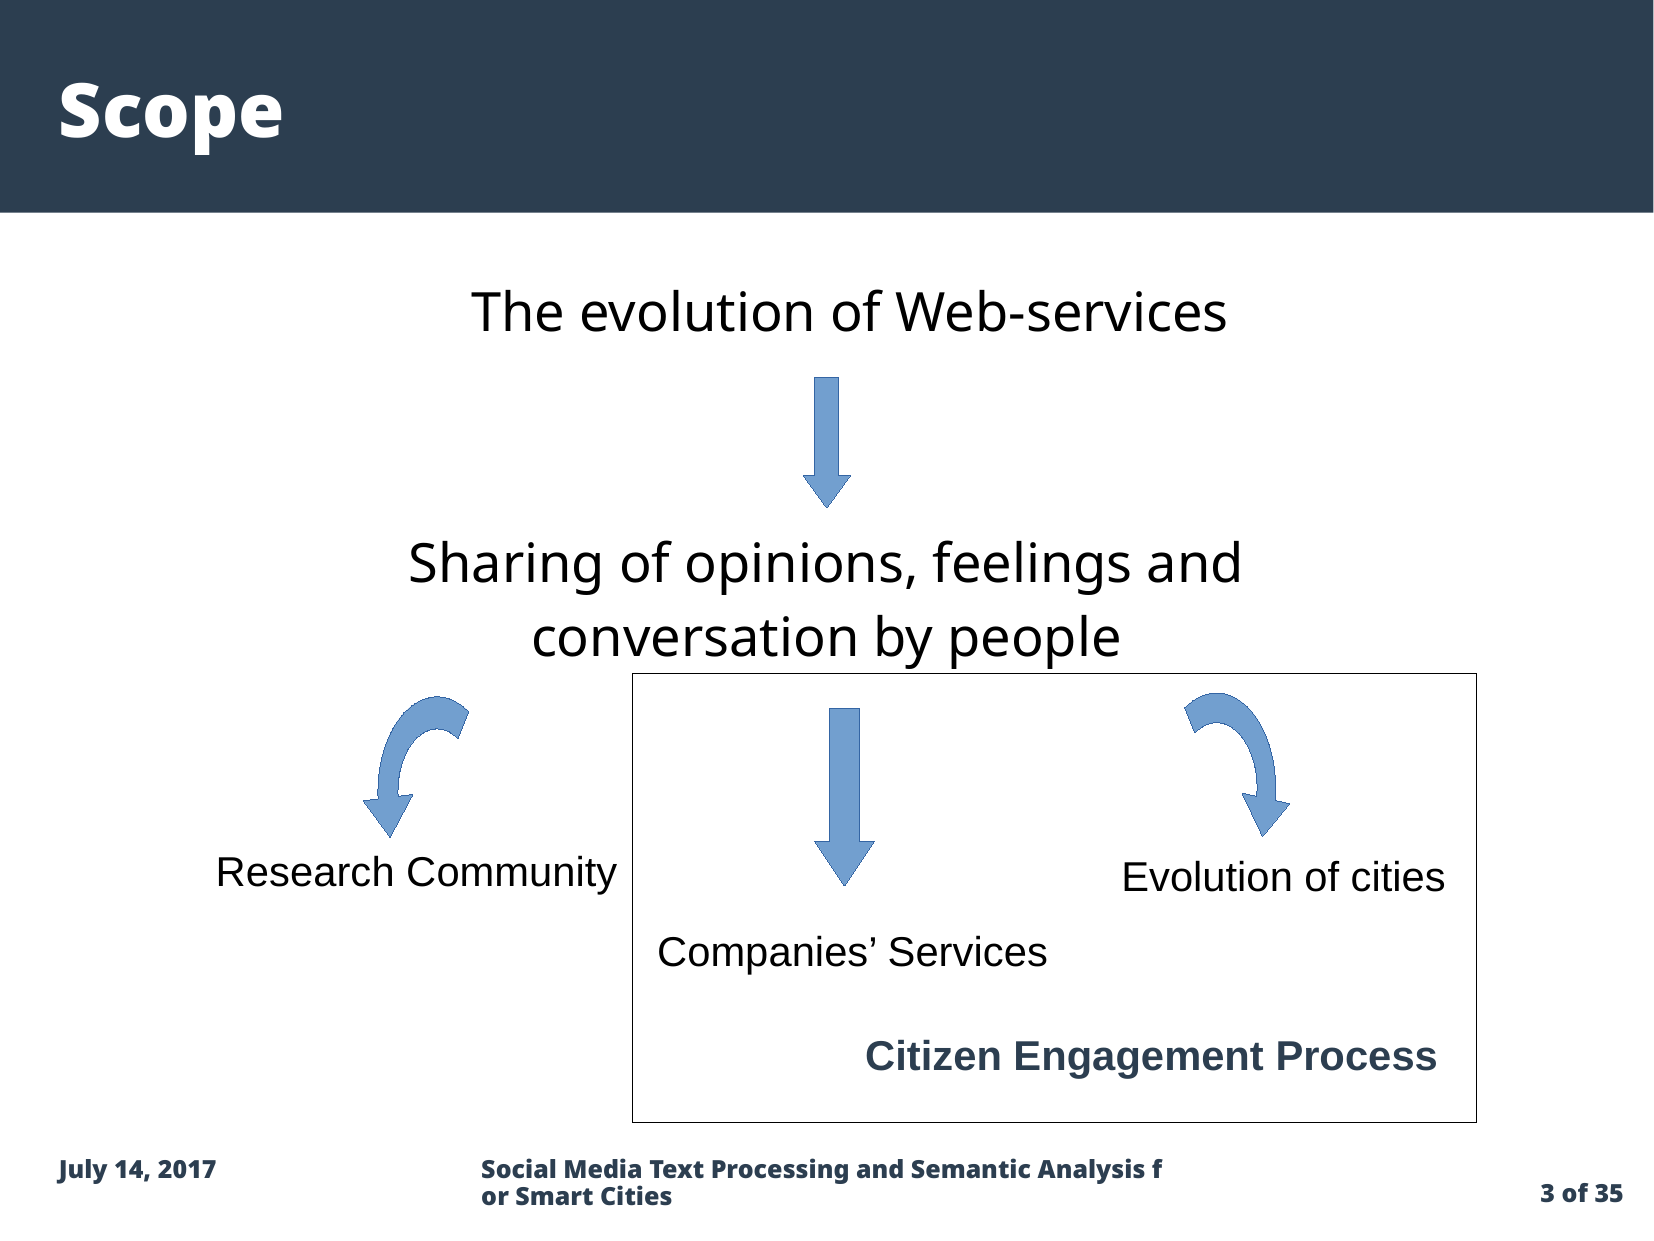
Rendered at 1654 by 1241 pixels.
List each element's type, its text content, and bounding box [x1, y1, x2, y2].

text_box Research Community [200, 840, 632, 903]
title Scope [59, 29, 1595, 187]
text_box [803, 377, 851, 508]
text_box The evolution of Web-services [82, 265, 1583, 355]
text_box [632, 673, 1477, 1123]
text_box [363, 696, 469, 838]
text_box Sharing of opinions, feelings and conversation by people [283, 523, 1335, 674]
